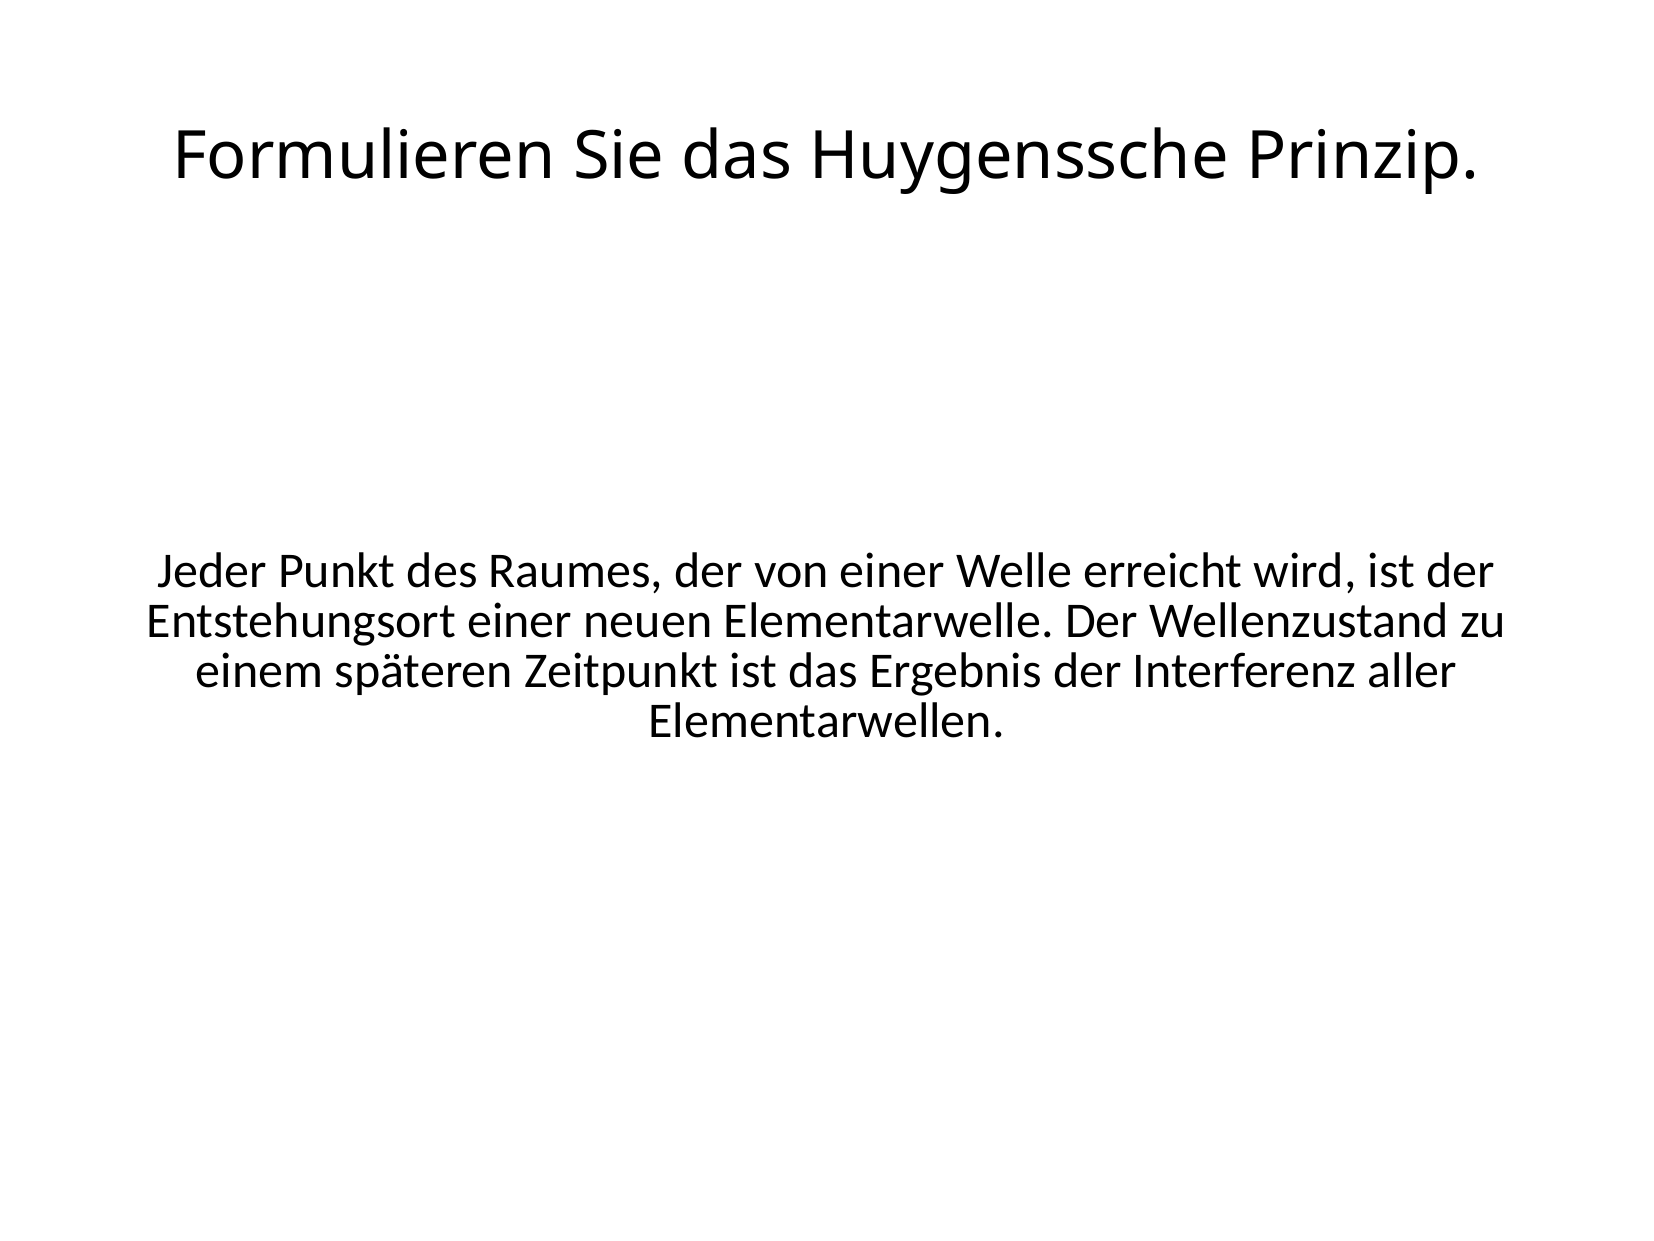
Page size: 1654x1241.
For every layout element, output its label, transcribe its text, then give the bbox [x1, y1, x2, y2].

subtitle Jeder Punkt des Raumes, der von einer Welle erreicht wird, ist der Entstehungsort einer neuen Elementarwelle. Der Wellenzustand zu einem späteren Zeitpunkt ist das Ergebnis der Interferenz aller Elementarwellen. [82, 290, 1571, 1010]
title Formulieren Sie das Huygenssche Prinzip. [82, 49, 1571, 257]
